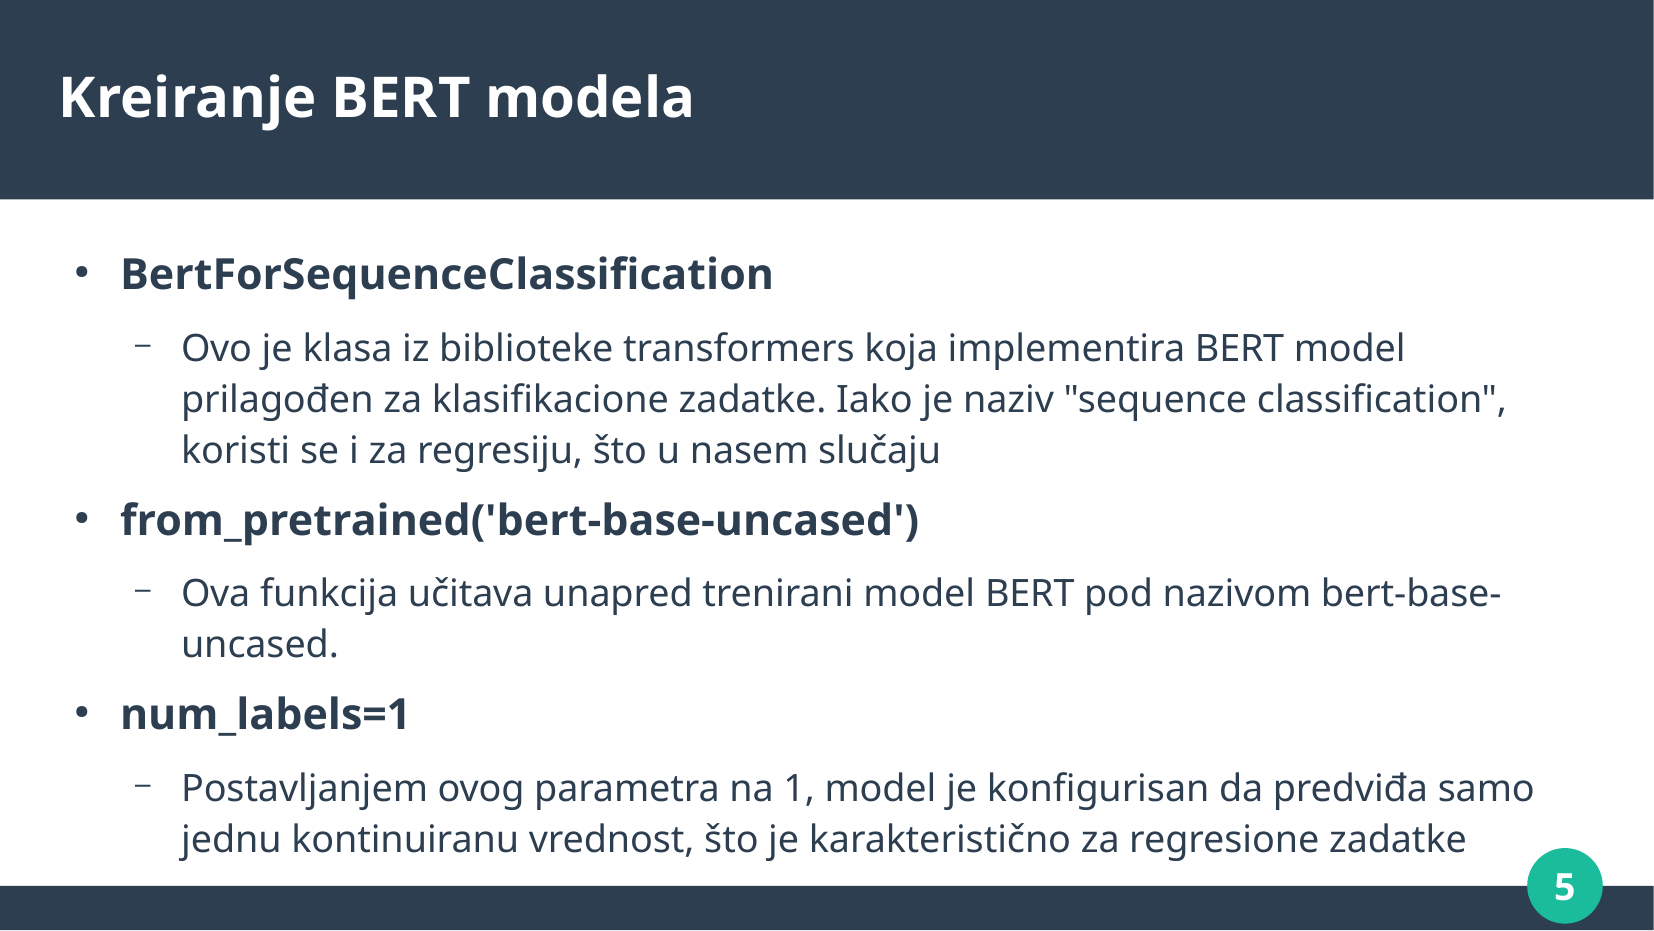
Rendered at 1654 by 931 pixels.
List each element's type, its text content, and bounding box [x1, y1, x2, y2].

list BertForSequenceClassification Ovo je klasa iz biblioteke transformers koja implementira BERT model prilagođen za klasifikacione zadatke. Iako je naziv "sequence classification", koristi se i za regresiju, što u nasem slučaju from_pretrained('bert-base-uncased') Ova funkcija učitava unapred trenirani model BERT pod nazivom bert-base-uncased. num_labels=1 Postavljanjem ovog parametra na 1, model je konfigurisan da predviđa samo jednu kontinuiranu vrednost, što je karakteristično za regresione zadatke [59, 243, 1595, 864]
title Kreiranje BERT modela [59, 37, 1595, 155]
